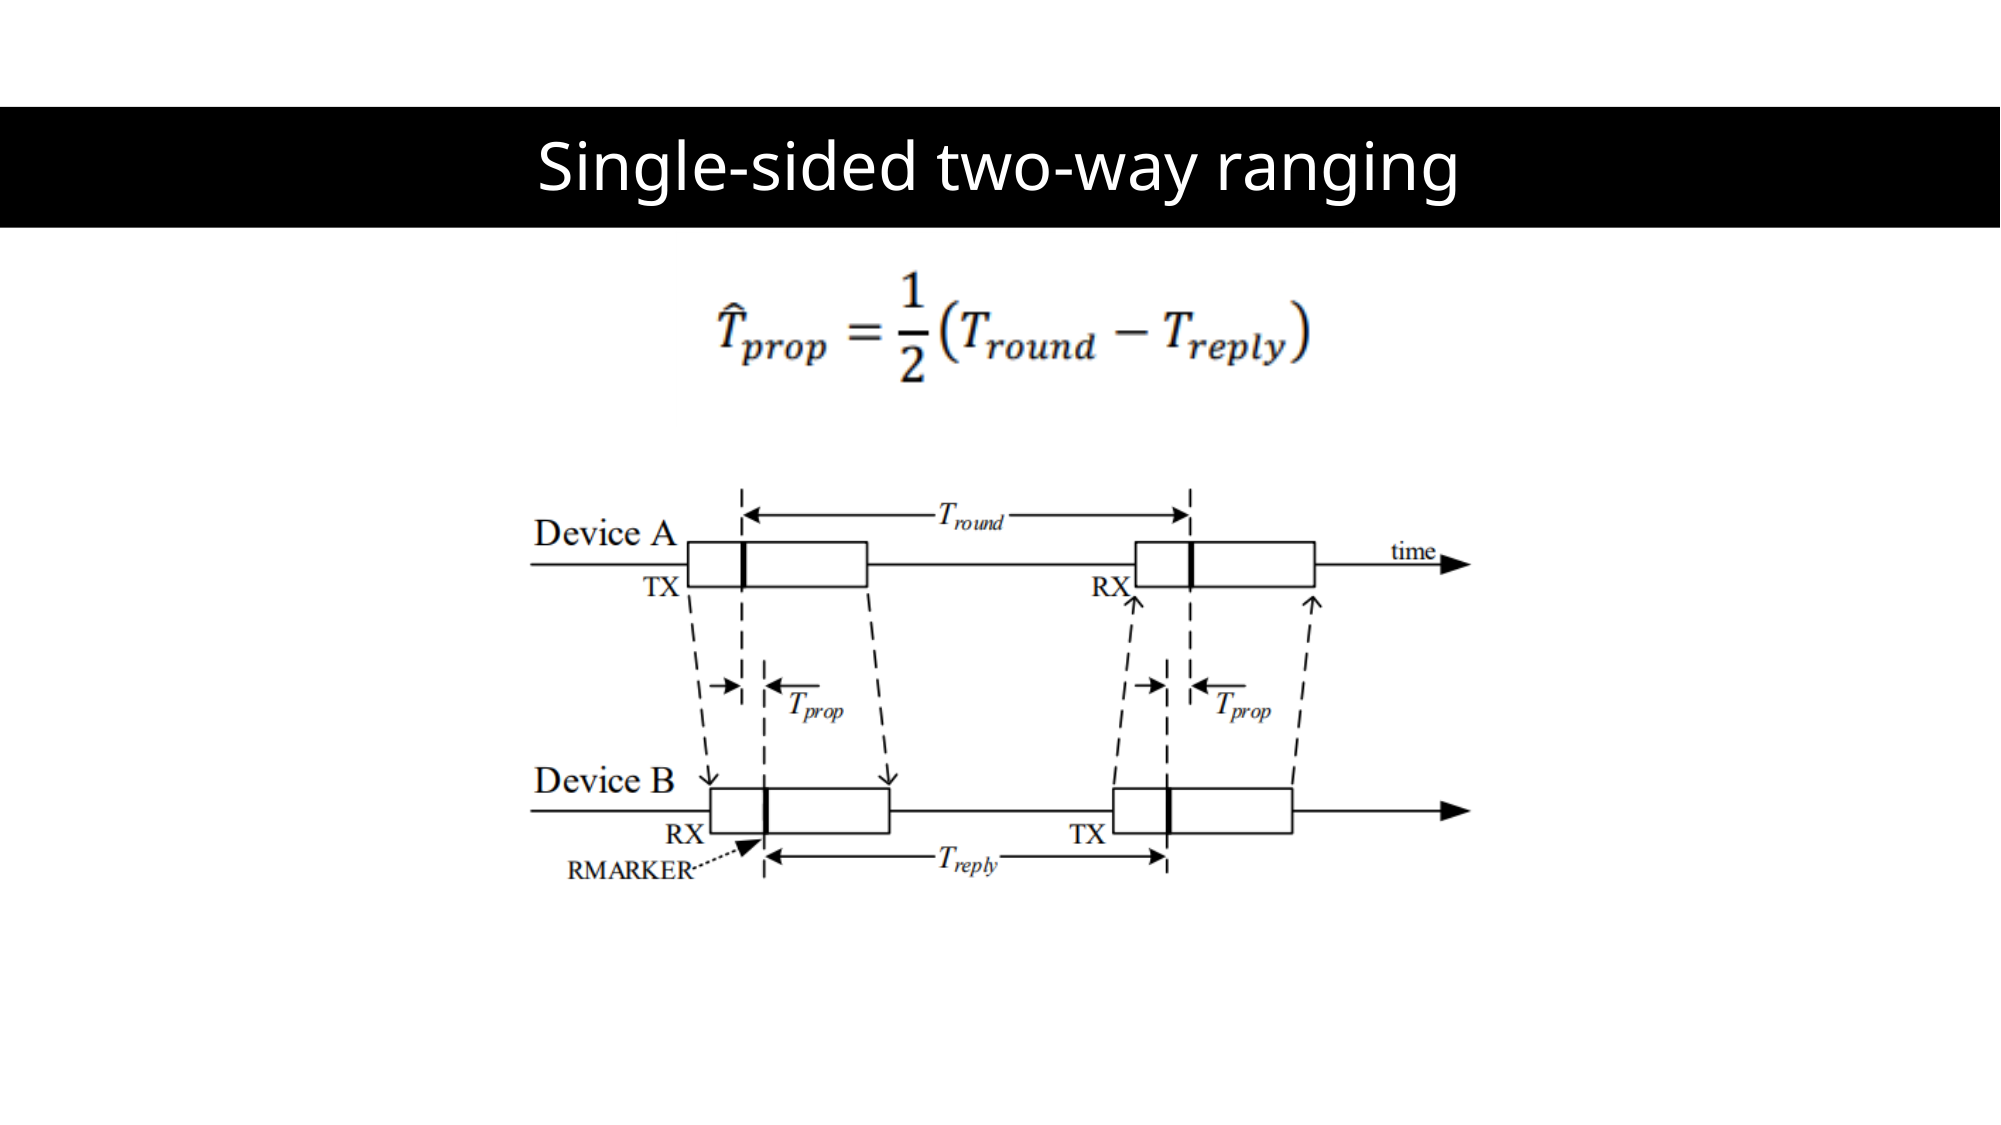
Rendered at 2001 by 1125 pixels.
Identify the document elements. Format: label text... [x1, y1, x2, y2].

title Single-sided two-way ranging [137, 110, 1863, 228]
picture [502, 462, 1498, 923]
text_box [0, 106, 2000, 228]
picture [675, 231, 1354, 428]
